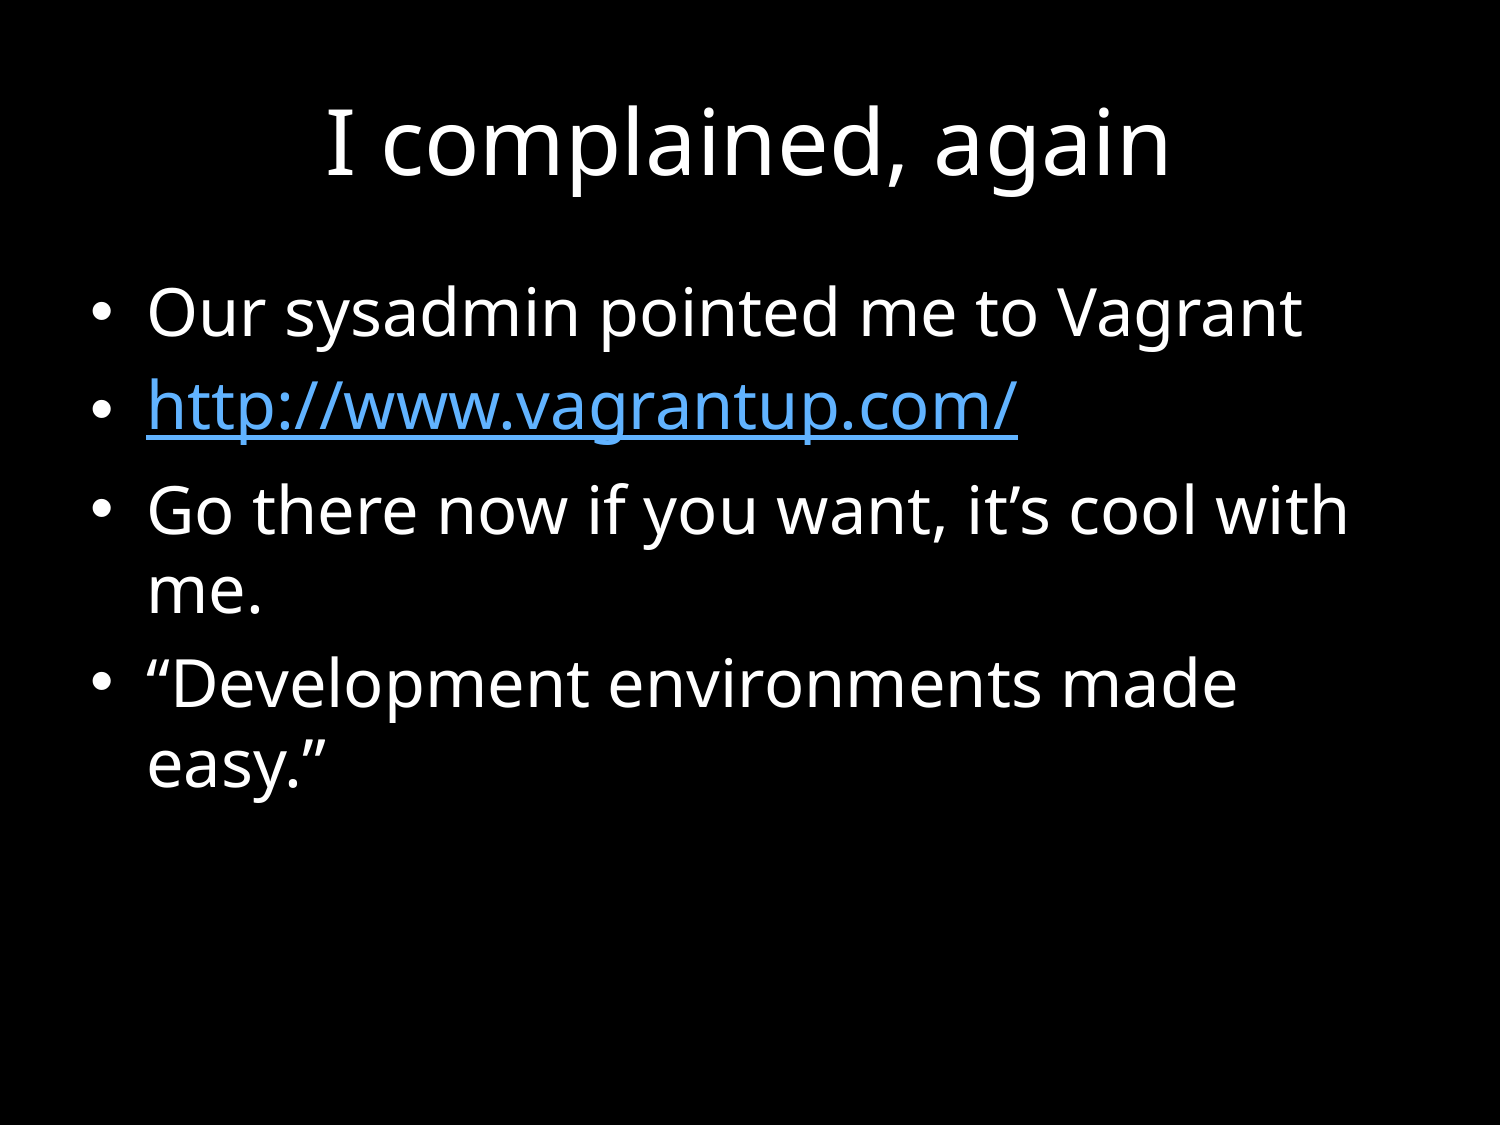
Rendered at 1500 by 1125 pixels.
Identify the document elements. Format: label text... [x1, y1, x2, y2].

title I complained, again [75, 45, 1425, 233]
list Our sysadmin pointed me to Vagrant http://www.vagrantup.com/ Go there now if you want, it’s cool with me. “Development environments made easy.” [75, 262, 1425, 1005]
